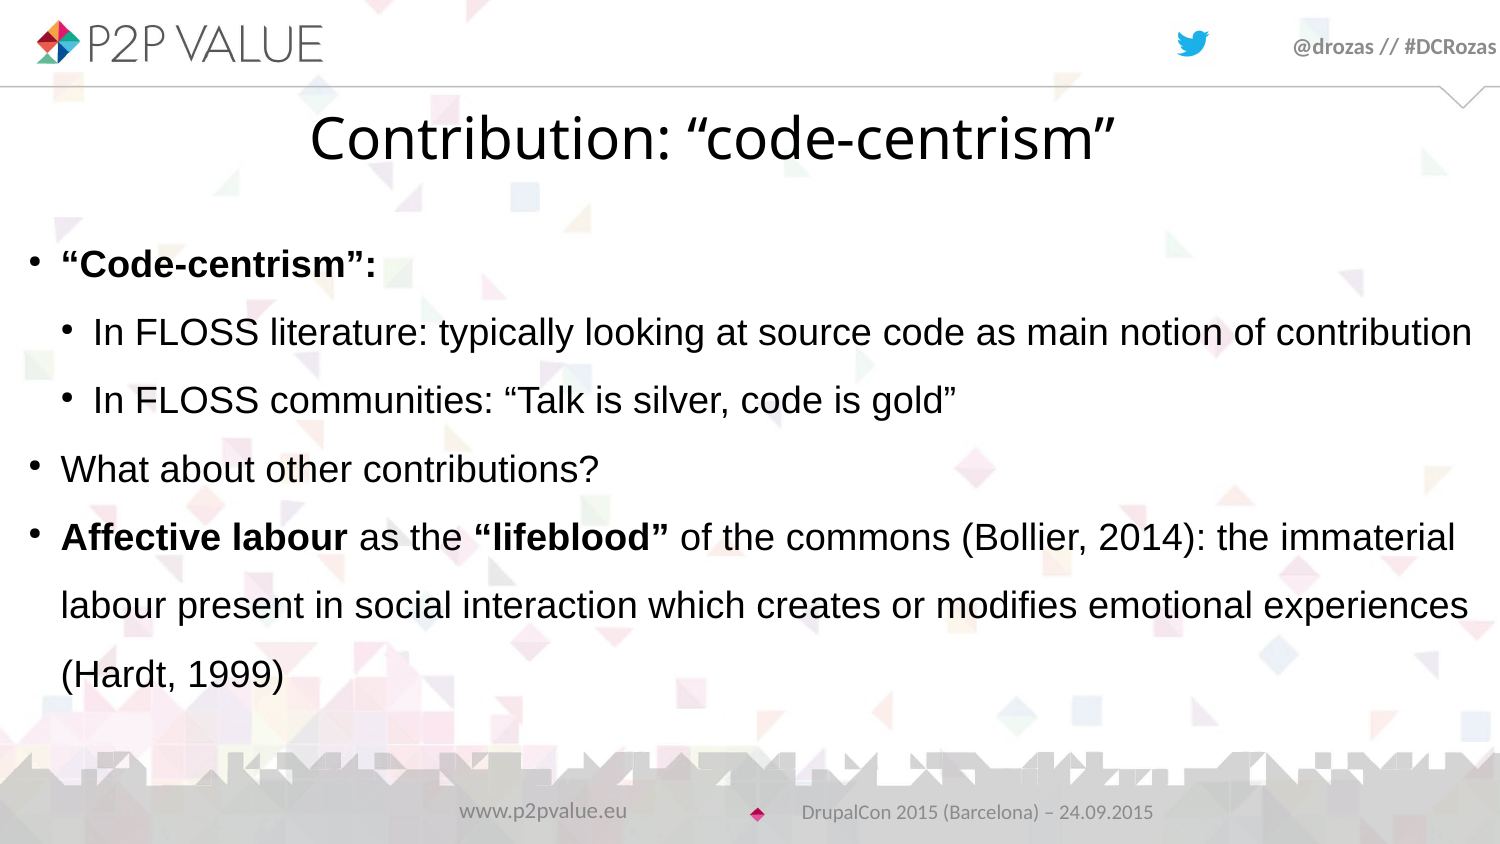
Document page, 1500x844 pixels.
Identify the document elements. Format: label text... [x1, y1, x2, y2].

picture [0, 0, 1500, 844]
text_box DrupalCon 2015 (Barcelona) – 24.09.2015 [788, 788, 1481, 834]
subtitle “Code-centrism”: In FLOSS literature: typically looking at source code as main notion of contribution In FLOSS communities: “Talk is silver, code is gold” What about other contributions? Affective labour as the “lifeblood” of the commons (Bollier, 2014): the immaterial labour present in social interaction which creates or modifies emotional experiences (Hardt, 1999) [15, 210, 1496, 766]
text_box www.p2pvalue.eu [453, 789, 672, 829]
title Contribution: “code-centrism” [60, 92, 1366, 181]
text_box @drozas // #DCRozas [1170, 15, 1500, 76]
